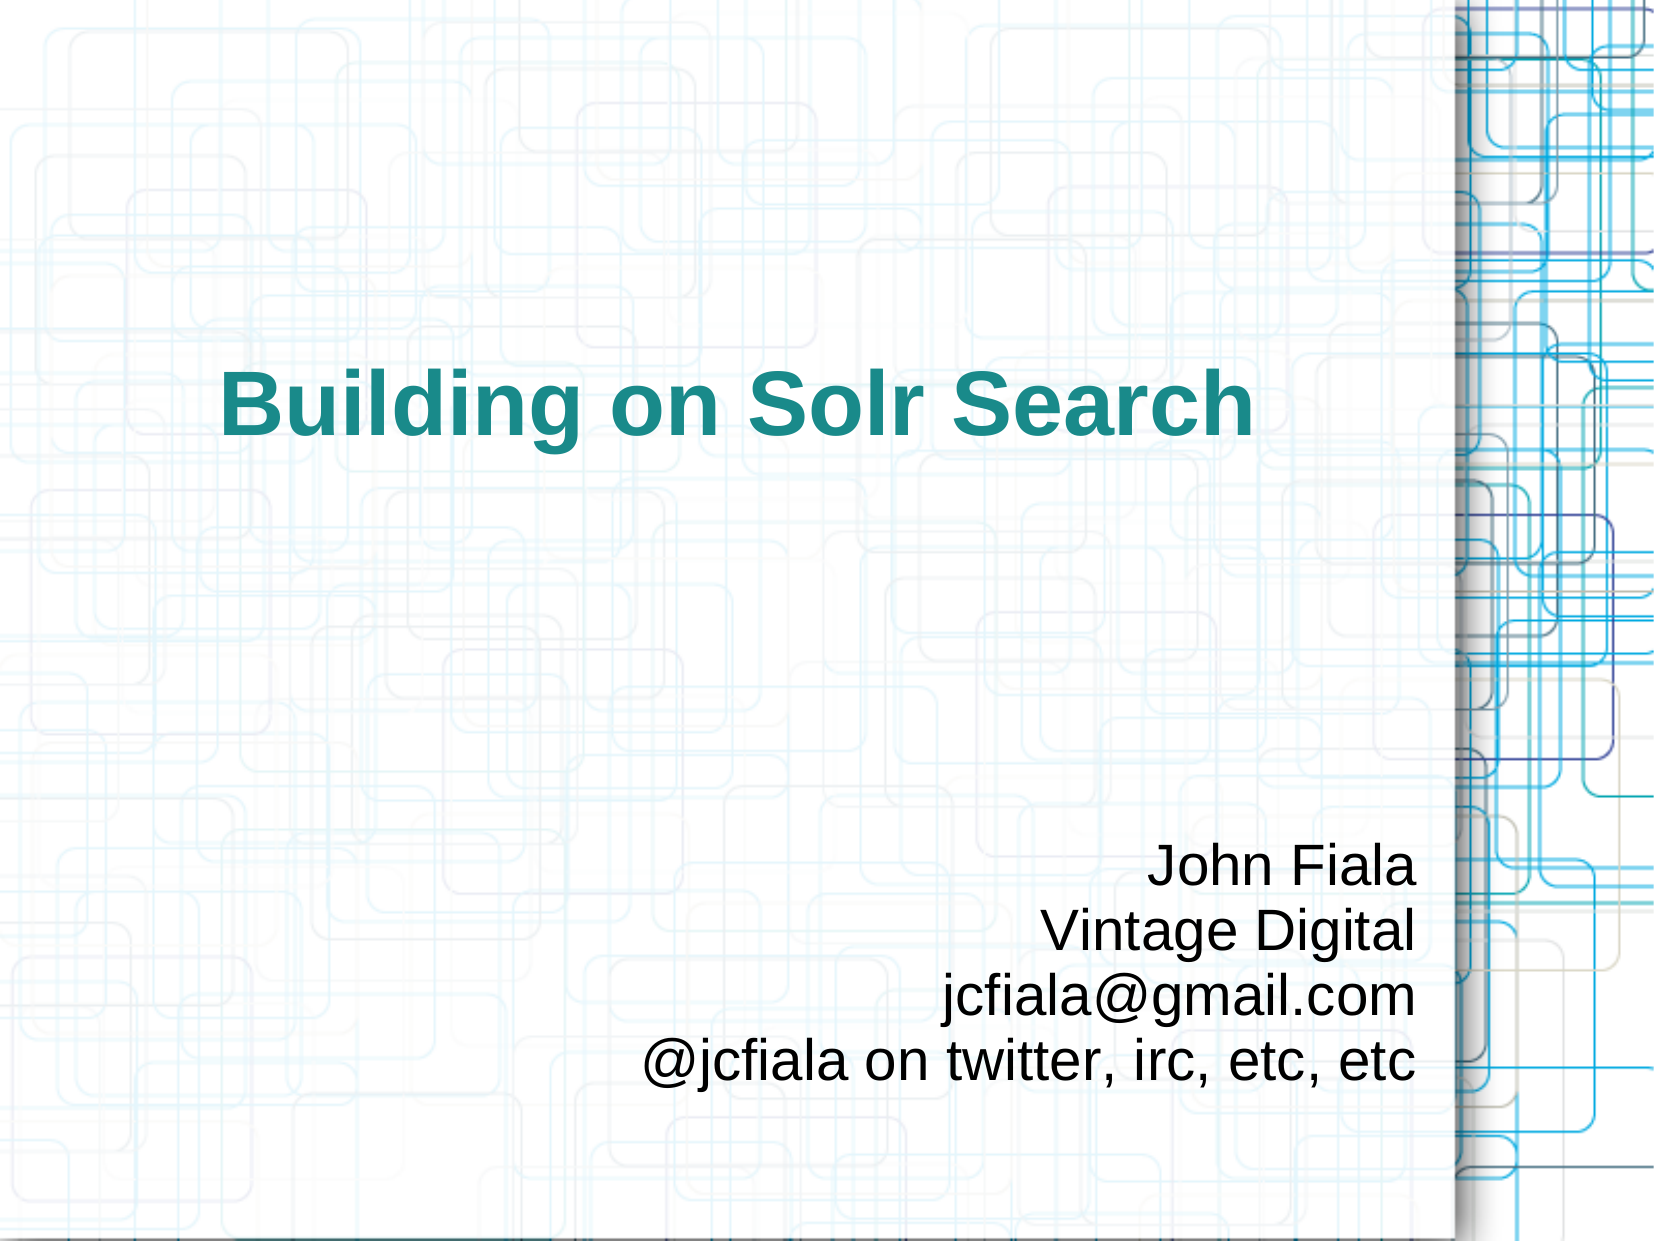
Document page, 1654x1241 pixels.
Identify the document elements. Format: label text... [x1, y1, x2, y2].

subtitle John Fiala Vintage Digital jcfiala@gmail.com @jcfiala on twitter, irc, etc, etc [82, 825, 1418, 1102]
title Building on Solr Search [59, 56, 1418, 751]
picture [0, 0, 1654, 1241]
